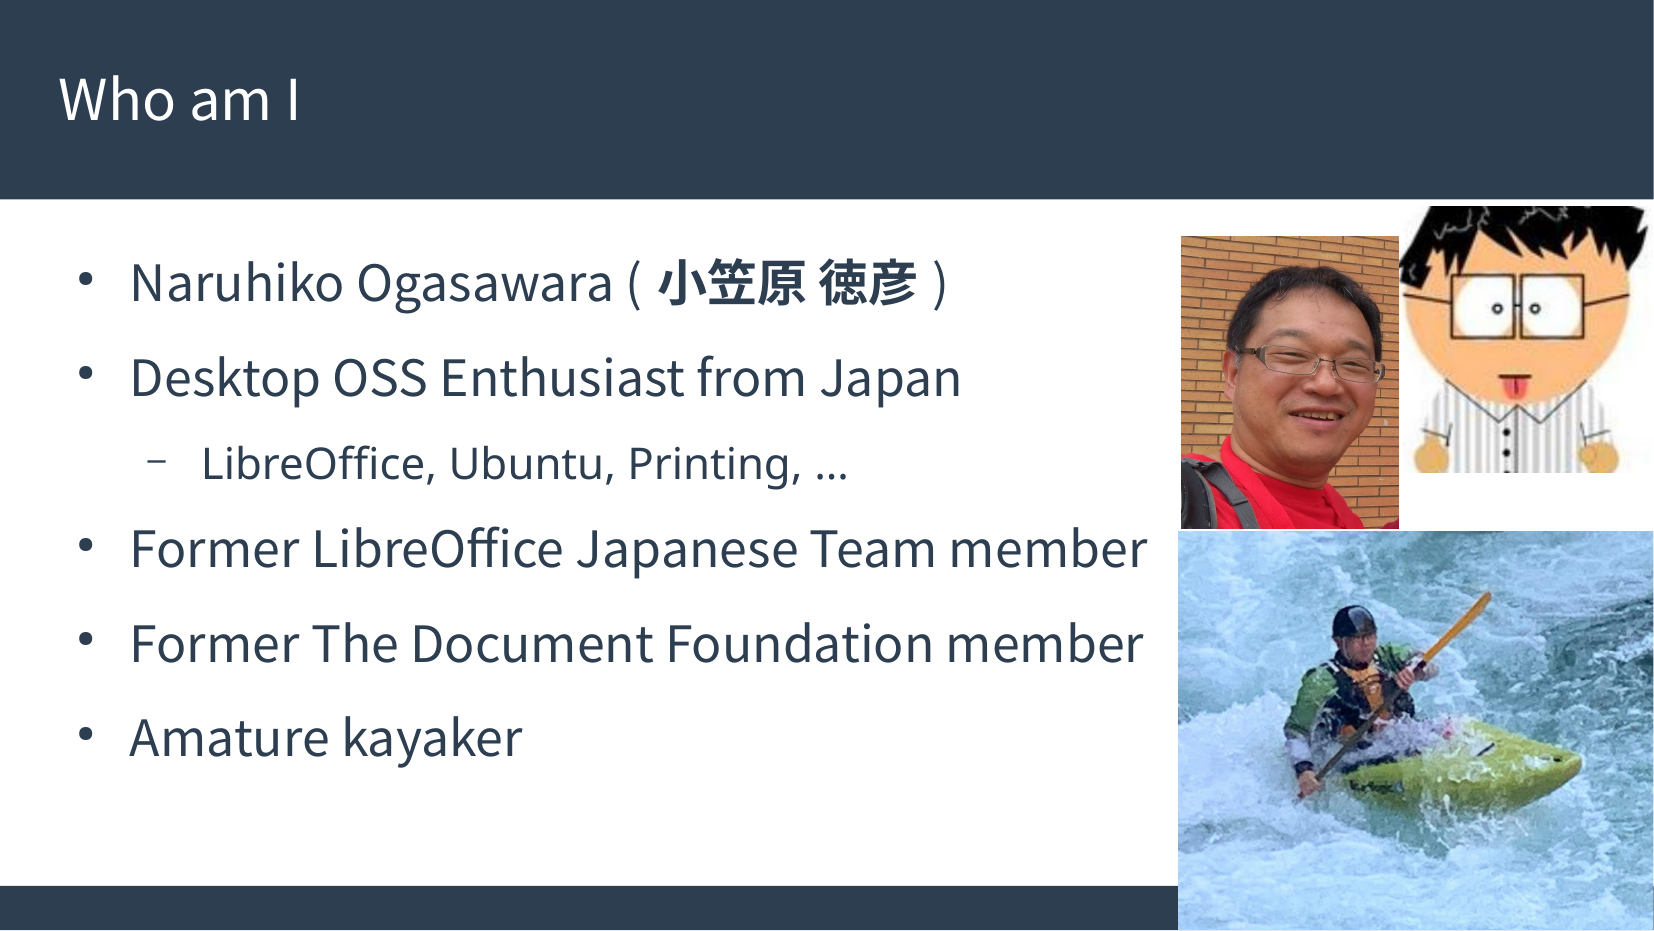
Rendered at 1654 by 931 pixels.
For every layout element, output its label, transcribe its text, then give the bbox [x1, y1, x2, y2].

list Naruhiko Ogasawara (小笠原 徳彦) Desktop OSS Enthusiast from Japan LibreOffice, Ubuntu, Printing, … Former LibreOffice Japanese Team member Former The Document Foundation member Amature kayaker [59, 243, 1595, 864]
title Who am I [59, 37, 1595, 155]
picture [1178, 531, 1654, 930]
picture [1181, 206, 1654, 529]
